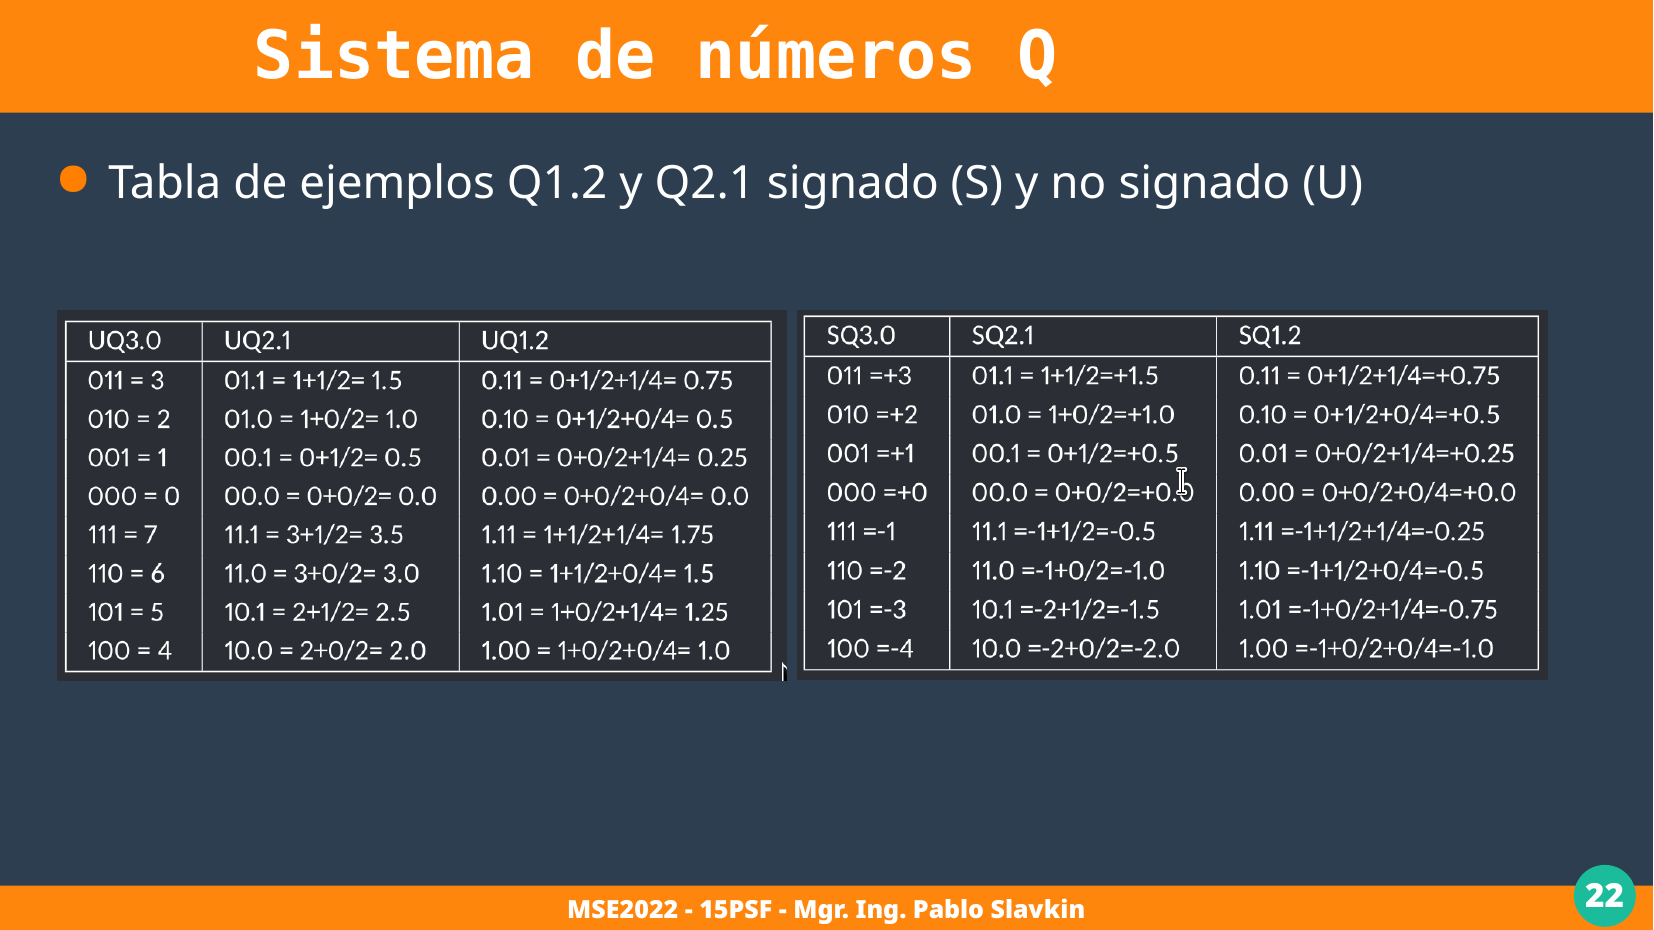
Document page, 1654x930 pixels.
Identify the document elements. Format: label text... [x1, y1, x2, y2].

title Sistema de números Q [253, 16, 1653, 113]
picture [797, 310, 1548, 680]
picture [57, 310, 787, 681]
list Tabla de ejemplos Q1.2 y Q2.1 signado (S) y no signado (U) [37, 150, 1576, 226]
